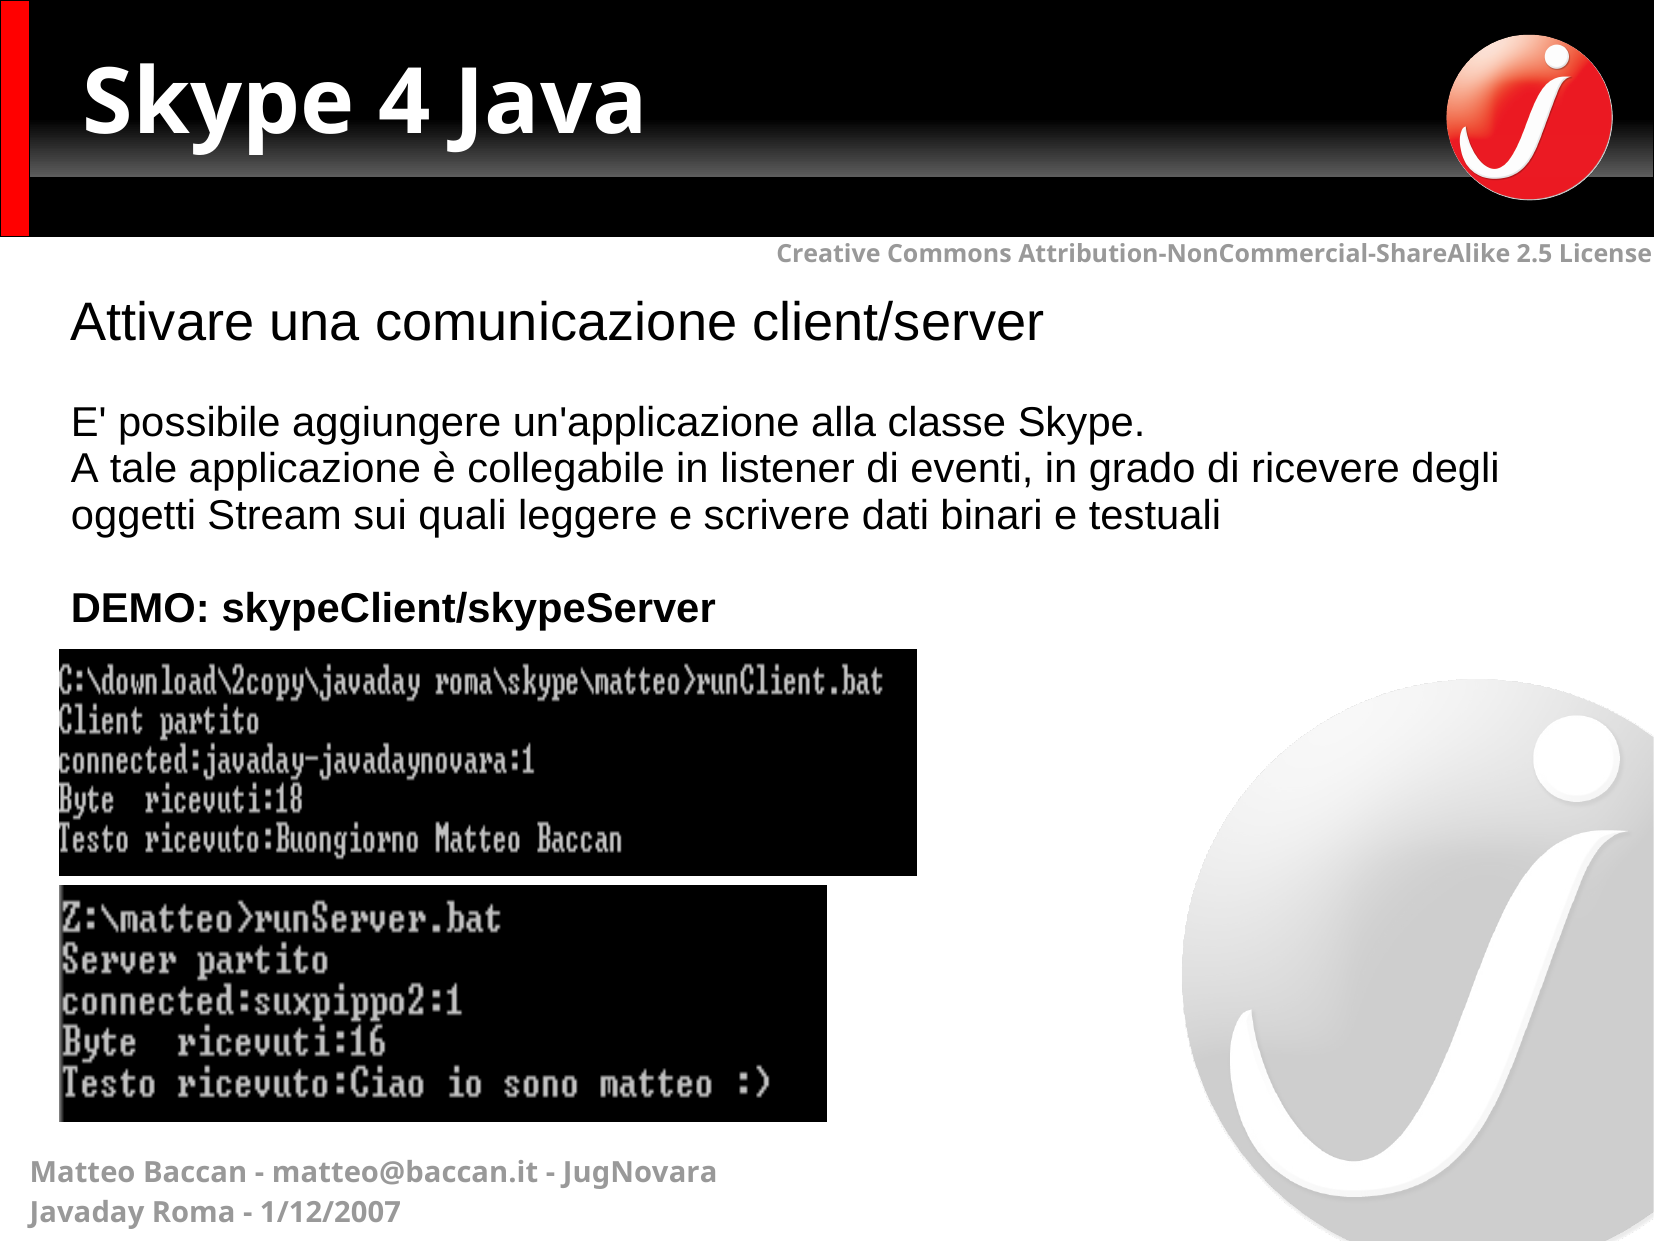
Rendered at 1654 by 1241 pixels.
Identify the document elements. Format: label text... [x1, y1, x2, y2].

picture [1434, 28, 1625, 207]
subtitle Attivare una comunicazione client/server E' possibile aggiungere un'applicazione alla classe Skype. A tale applicazione è collegabile in listener di eventi, in grado di ricevere degli oggetti Stream sui quali leggere e scrivere dati binari e testuali DEMO: skypeClient/skypeServer [70, 207, 1559, 715]
picture [59, 649, 917, 876]
picture [1181, 679, 1654, 1241]
picture [59, 885, 827, 1123]
title Skype 4 Java [82, 43, 1571, 154]
